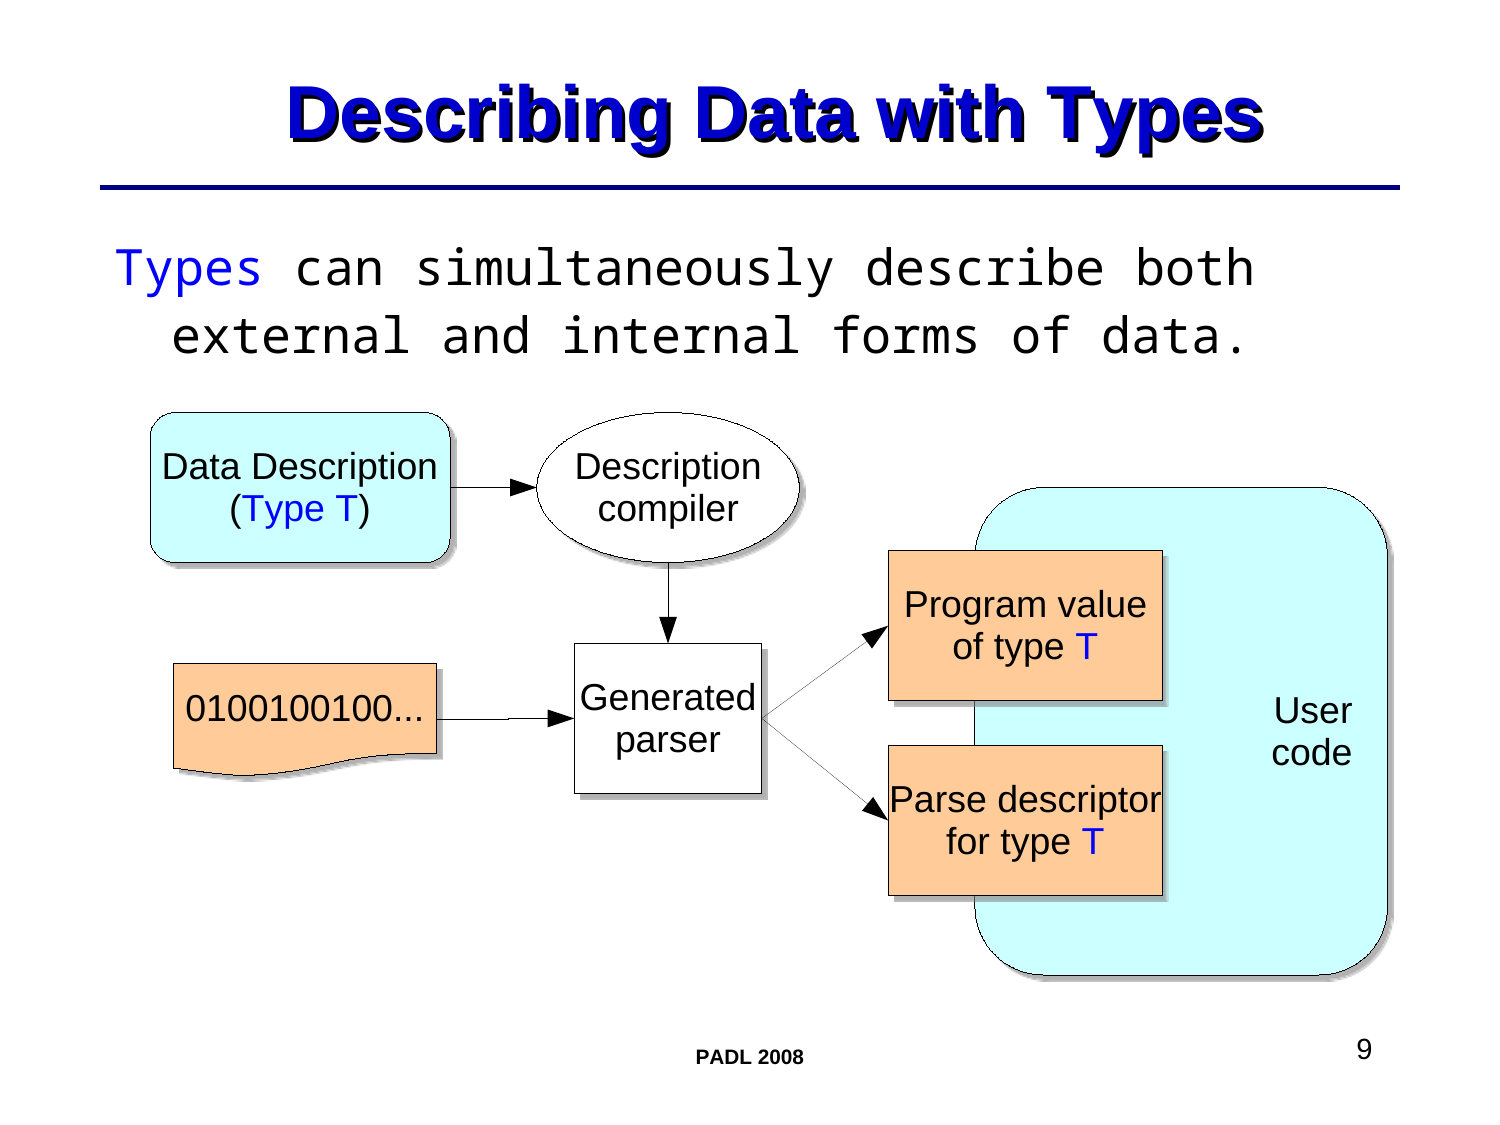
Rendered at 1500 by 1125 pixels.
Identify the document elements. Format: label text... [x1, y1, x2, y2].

list Types can simultaneously describe both external and internal forms of data. [99, 224, 1450, 1000]
text_box Generated parser [574, 643, 762, 794]
text_box User code [974, 487, 1388, 976]
text_box Data Description (Type T) [150, 412, 451, 563]
text_box Program value of type T [888, 550, 1163, 701]
text_box Parse descriptor for type T [888, 745, 1163, 896]
text_box Description compiler [536, 412, 800, 563]
text_box 0100100100... [173, 663, 437, 776]
title Describing Data with Types [87, 63, 1463, 163]
